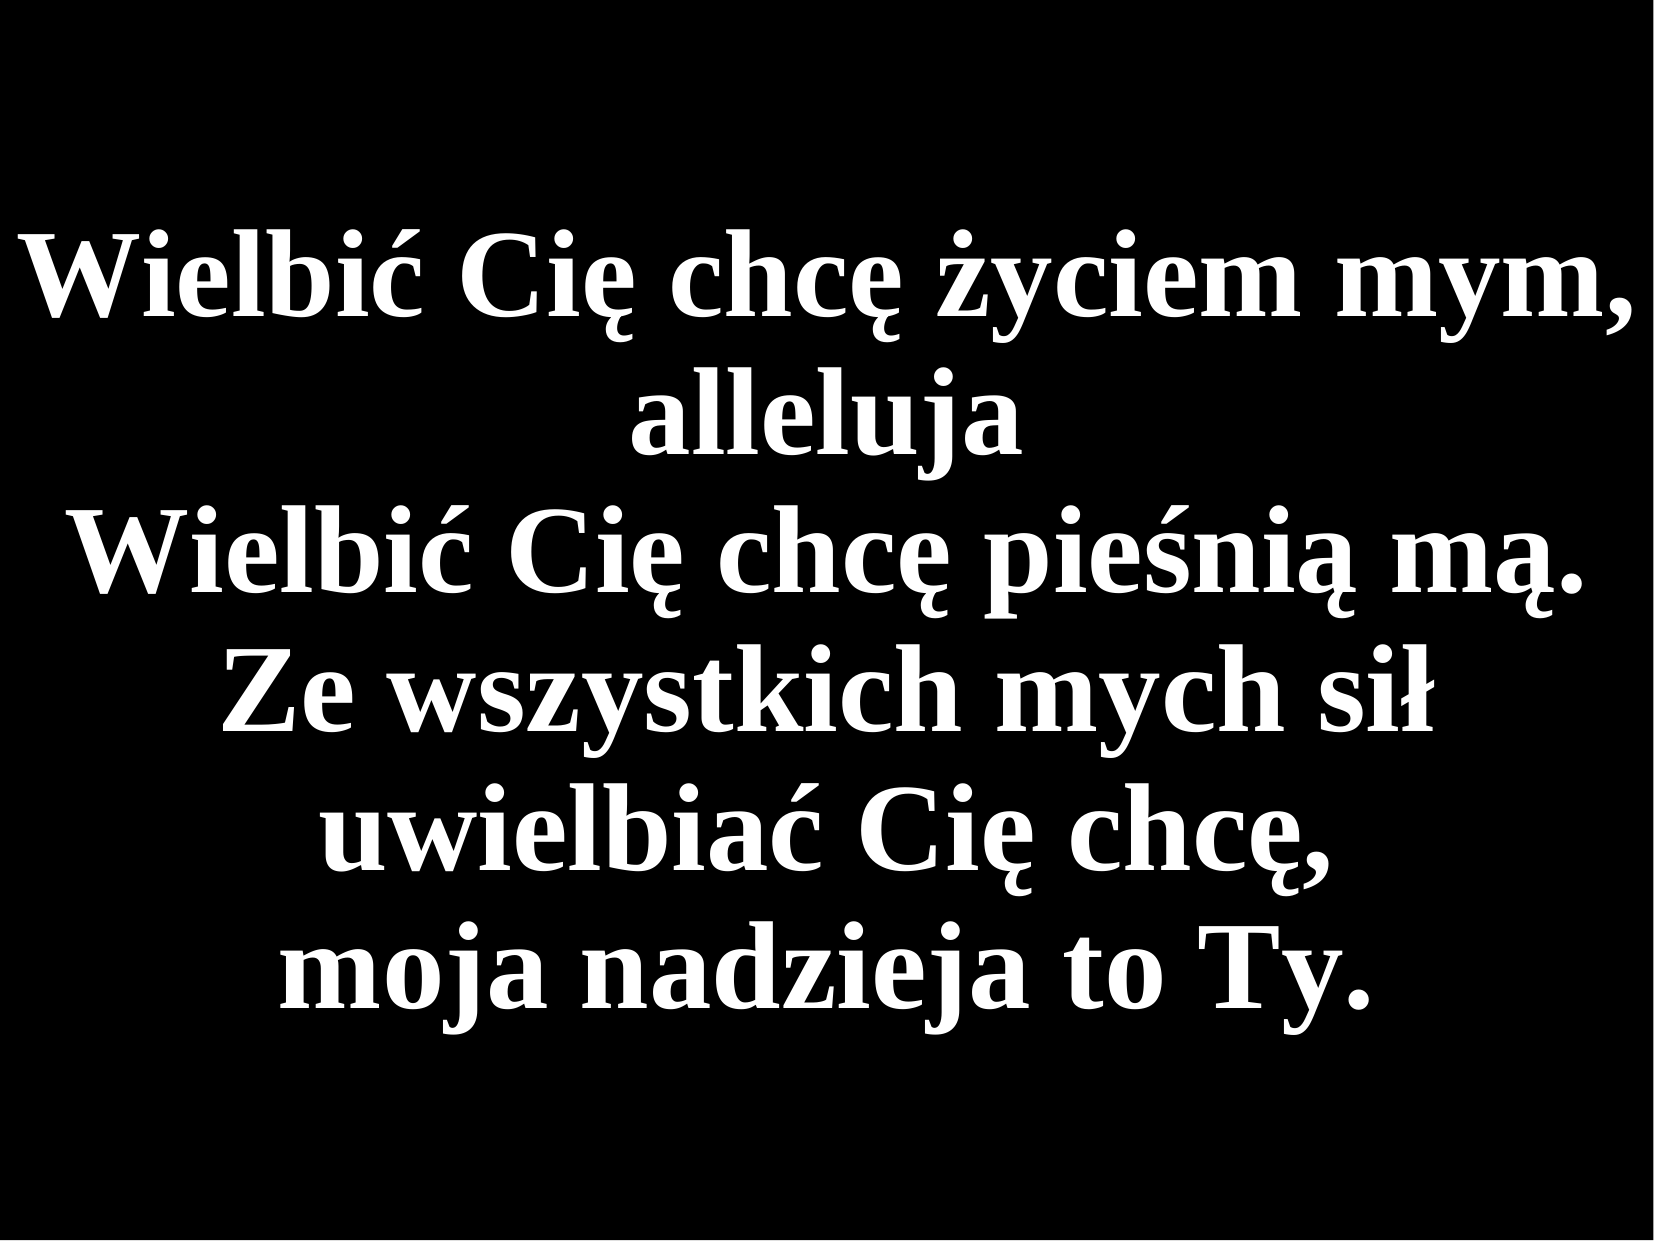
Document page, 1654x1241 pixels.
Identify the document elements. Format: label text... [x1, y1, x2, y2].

title Wielbić Cię chcę życiem mym, alleluja Wielbić Cię chcę pieśnią mą. Ze wszystkich mych sił uwielbiać Cię chcę, moja nadzieja to Ty. [0, 0, 1654, 1241]
